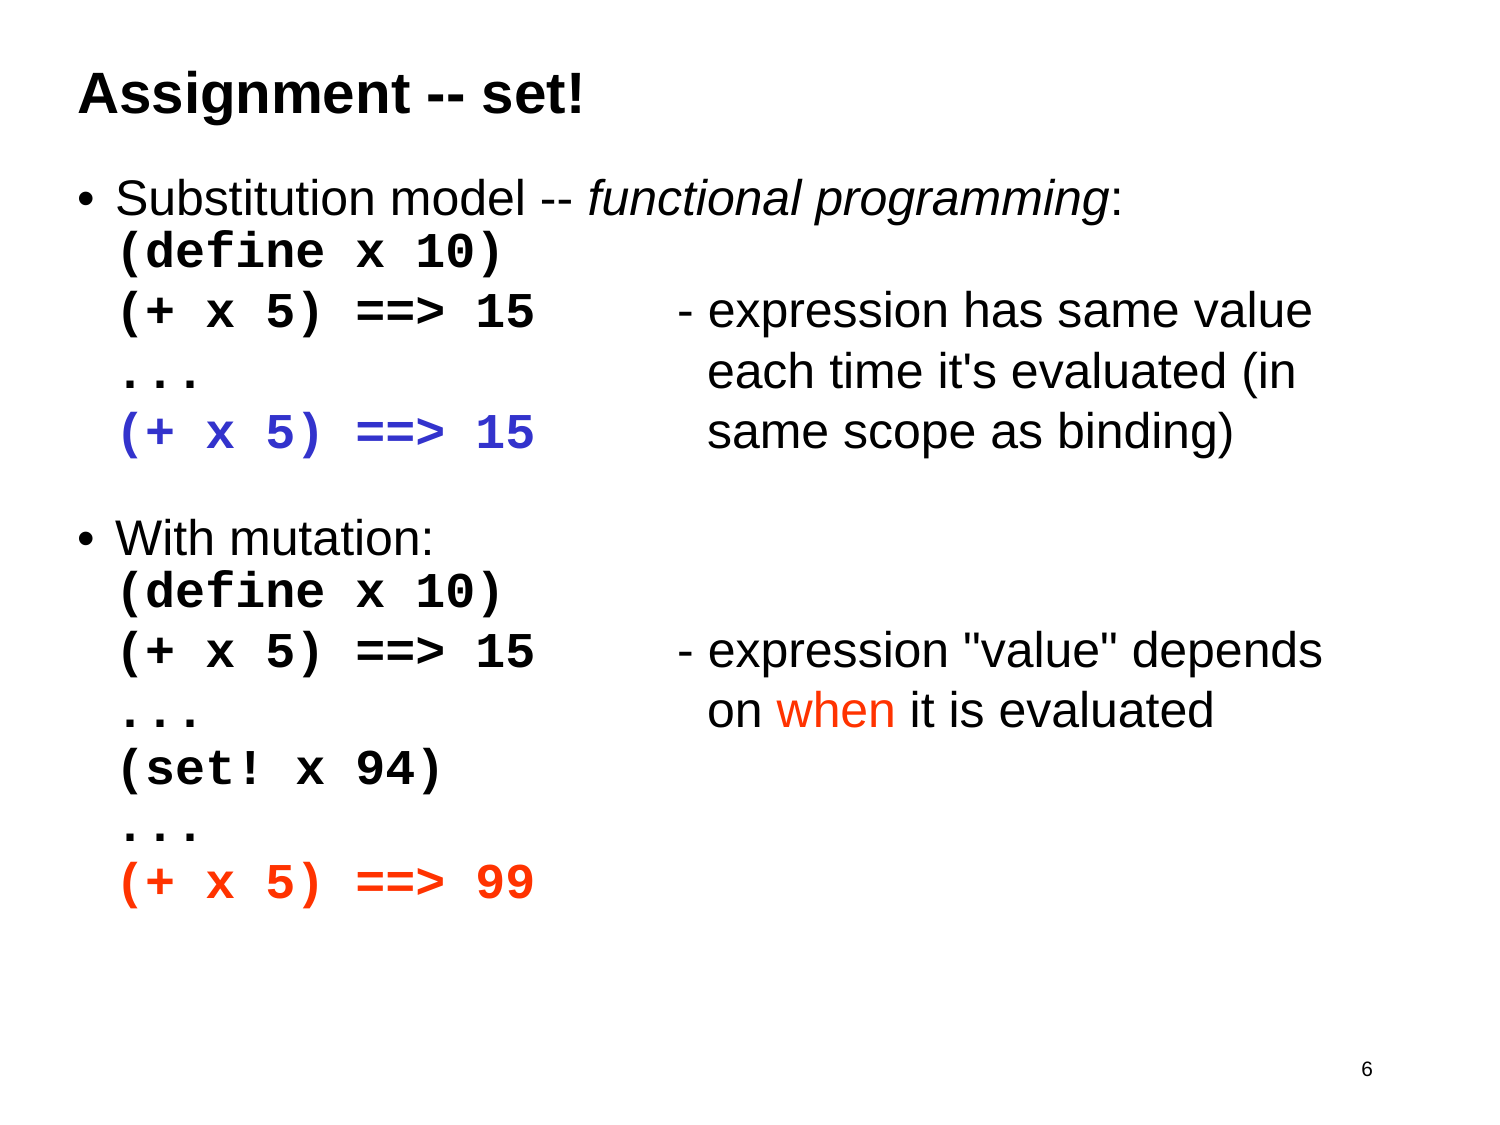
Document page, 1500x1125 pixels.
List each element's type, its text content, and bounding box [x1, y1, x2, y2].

list Substitution model -- functional programming: (define x 10) (+ x 5) ==> 15 - expression has same value ... each time it's evaluated (in (+ x 5) ==> 15 same scope as binding) With mutation: (define x 10) (+ x 5) ==> 15 - expression "value" depends ... on when it is evaluated (set! x 94) ... (+ x 5) ==> 99 [62, 162, 1450, 1000]
title Assignment -- set! [62, 24, 1338, 162]
